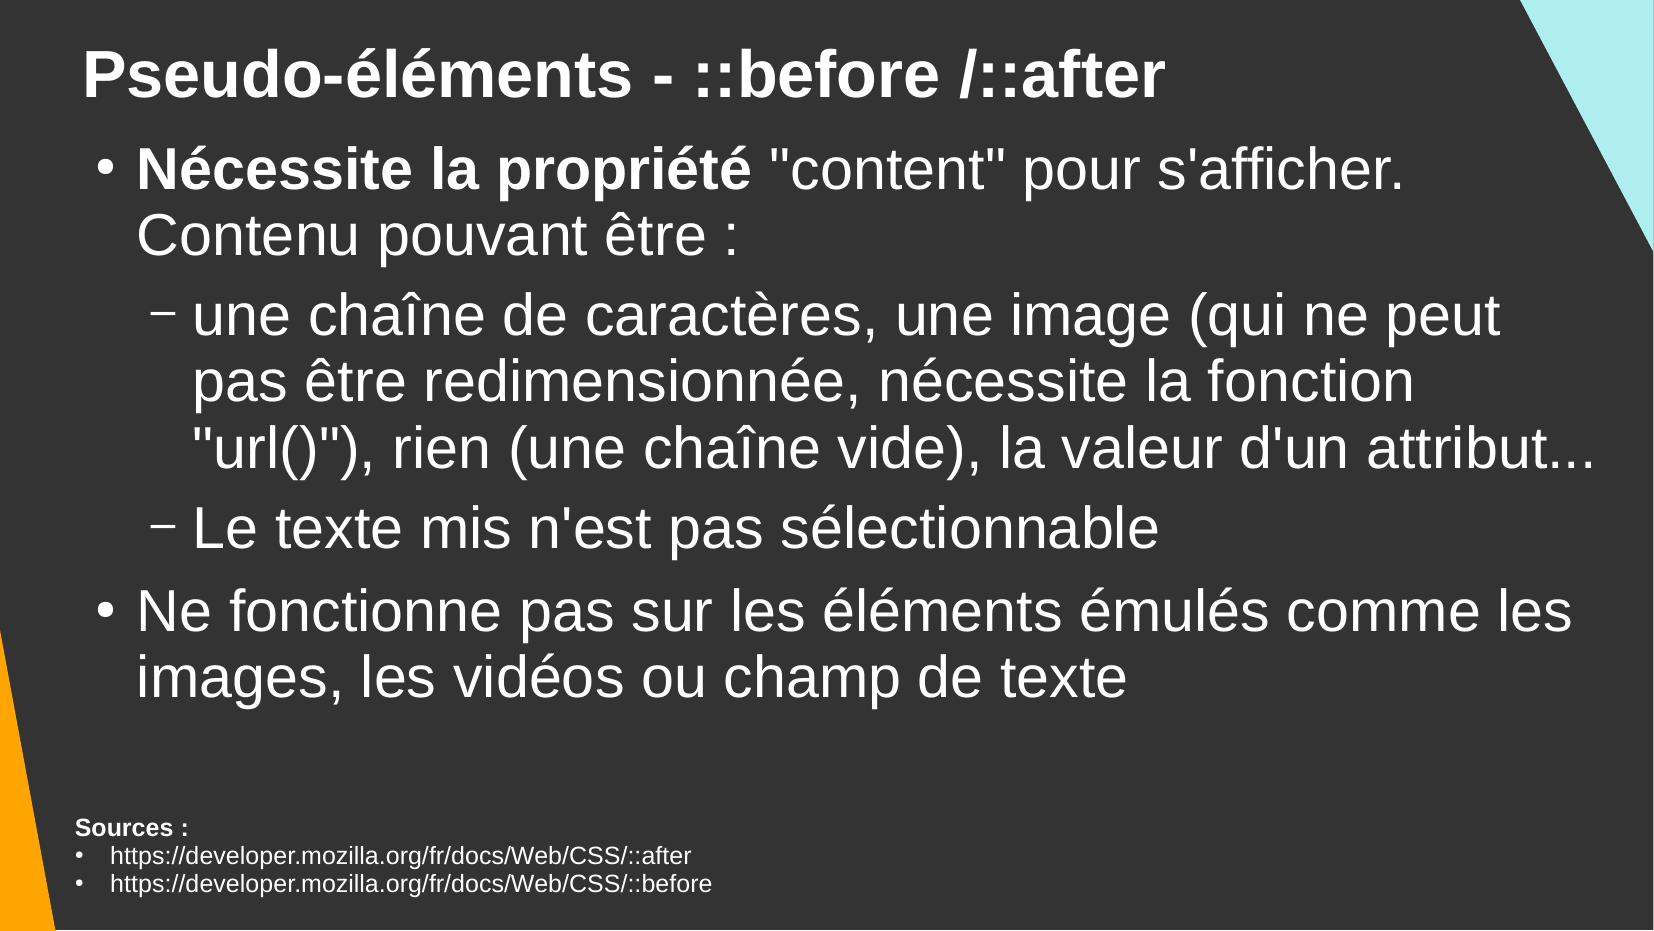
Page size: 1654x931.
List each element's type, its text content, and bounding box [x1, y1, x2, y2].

list Nécessite la propriété "content" pour s'afficher. Contenu pouvant être : une chaîne de caractères, une image (qui ne peut pas être redimensionnée, nécessite la fonction "url()"), rien (une chaîne vide), la valeur d'un attribut... Le texte mis n'est pas sélectionnable Ne fonctionne pas sur les éléments émulés comme les images, les vidéos ou champ de texte [80, 135, 1605, 762]
text_box Sources : https://developer.mozilla.org/fr/docs/Web/CSS/::after https://developer.mozilla.org/fr/docs/Web/CSS/::before [60, 806, 1546, 931]
title Pseudo-éléments - ::before /::after [82, 37, 1571, 114]
text_box [1520, 0, 1654, 254]
text_box [0, 630, 56, 931]
